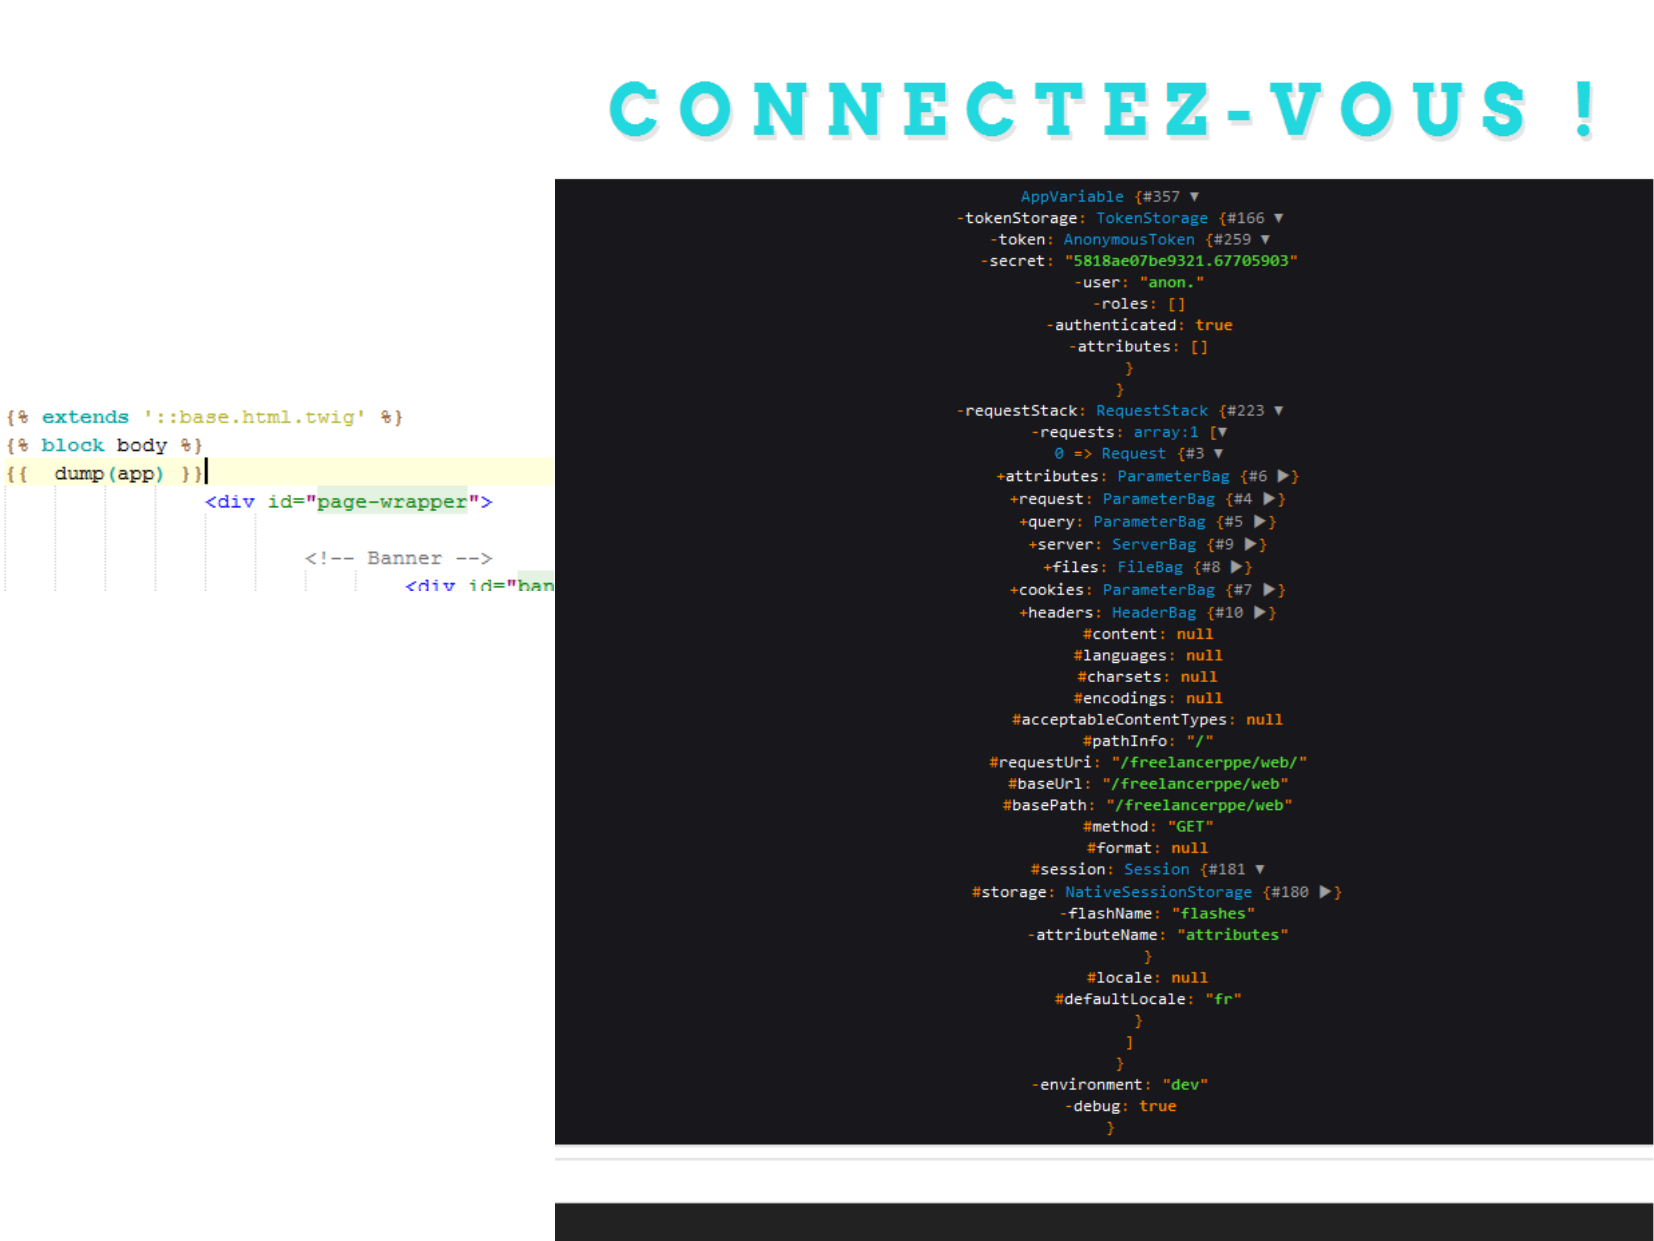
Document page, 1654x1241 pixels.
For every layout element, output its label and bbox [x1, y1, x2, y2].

picture [0, 406, 554, 591]
picture [555, 0, 1654, 1241]
